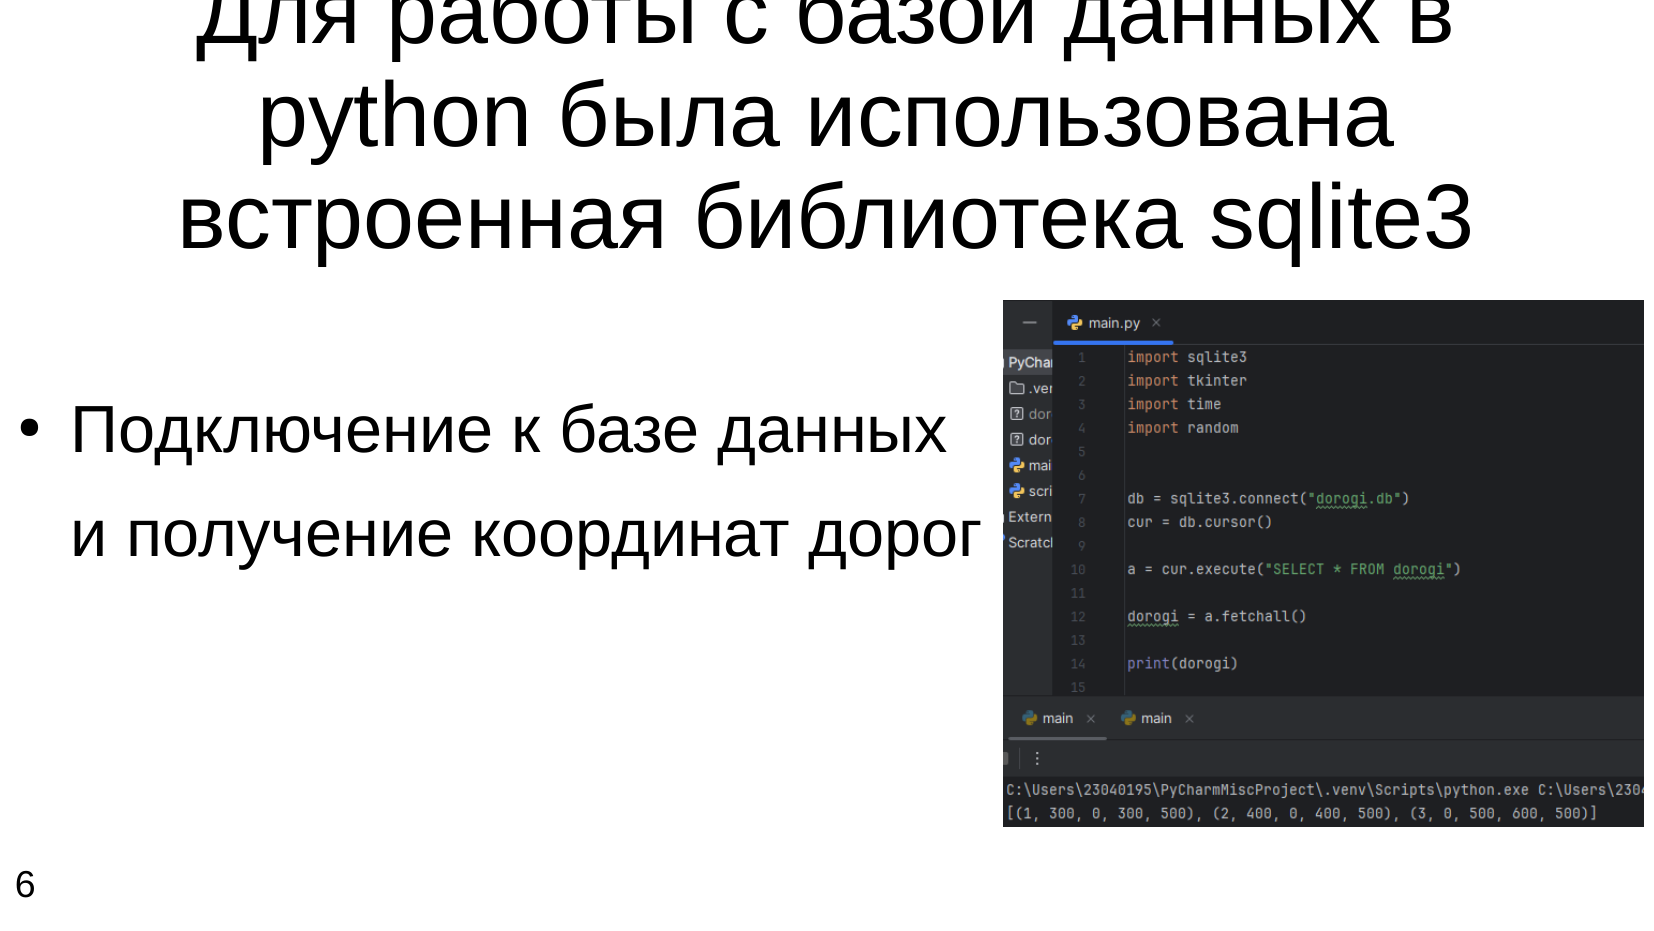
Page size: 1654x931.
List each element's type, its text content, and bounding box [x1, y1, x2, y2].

text_box <номер> [0, 856, 562, 927]
picture [1003, 300, 1644, 827]
list Подключение к базе данных и получение координат дорог [0, 287, 1489, 827]
title Для работы с базой данных в python была использована встроенная библиотека sqlite3 [82, 0, 1571, 269]
